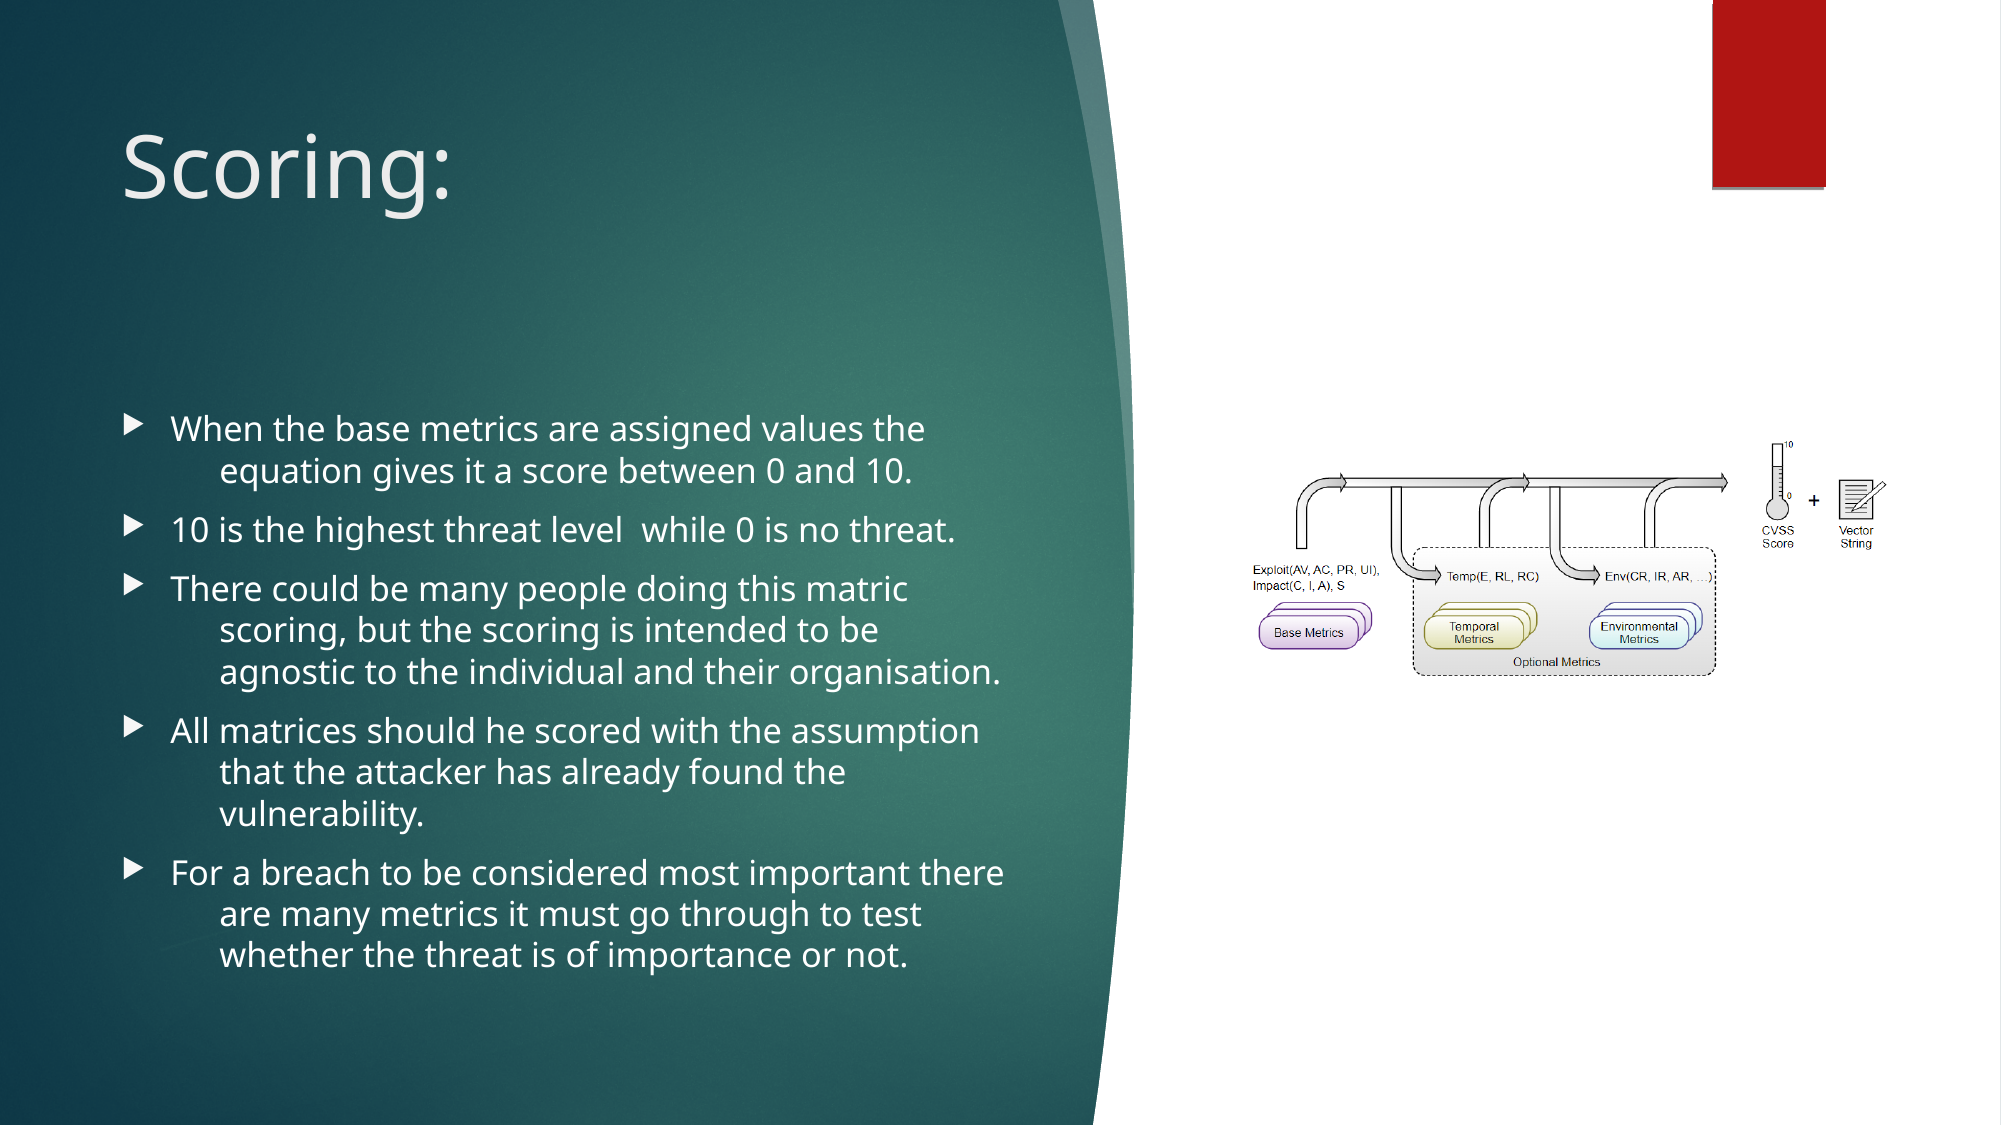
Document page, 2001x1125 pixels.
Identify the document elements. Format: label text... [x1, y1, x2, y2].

title Scoring: [106, 103, 1028, 370]
picture [1240, 422, 1894, 703]
list When the base metrics are assigned values the equation gives it a score between 0 and 10. 10 is the highest threat level while 0 is no threat. There could be many people doing this matric scoring, but the scoring is intended to be agnostic to the individual and their organisation. All matrices should he scored with the assumption that the attacker has already found the vulnerability. For a breach to be considered most important there are many metrics it must go through to test whether the threat is of importance or not. [106, 399, 1028, 1021]
text_box [0, 0, 2000, 1125]
